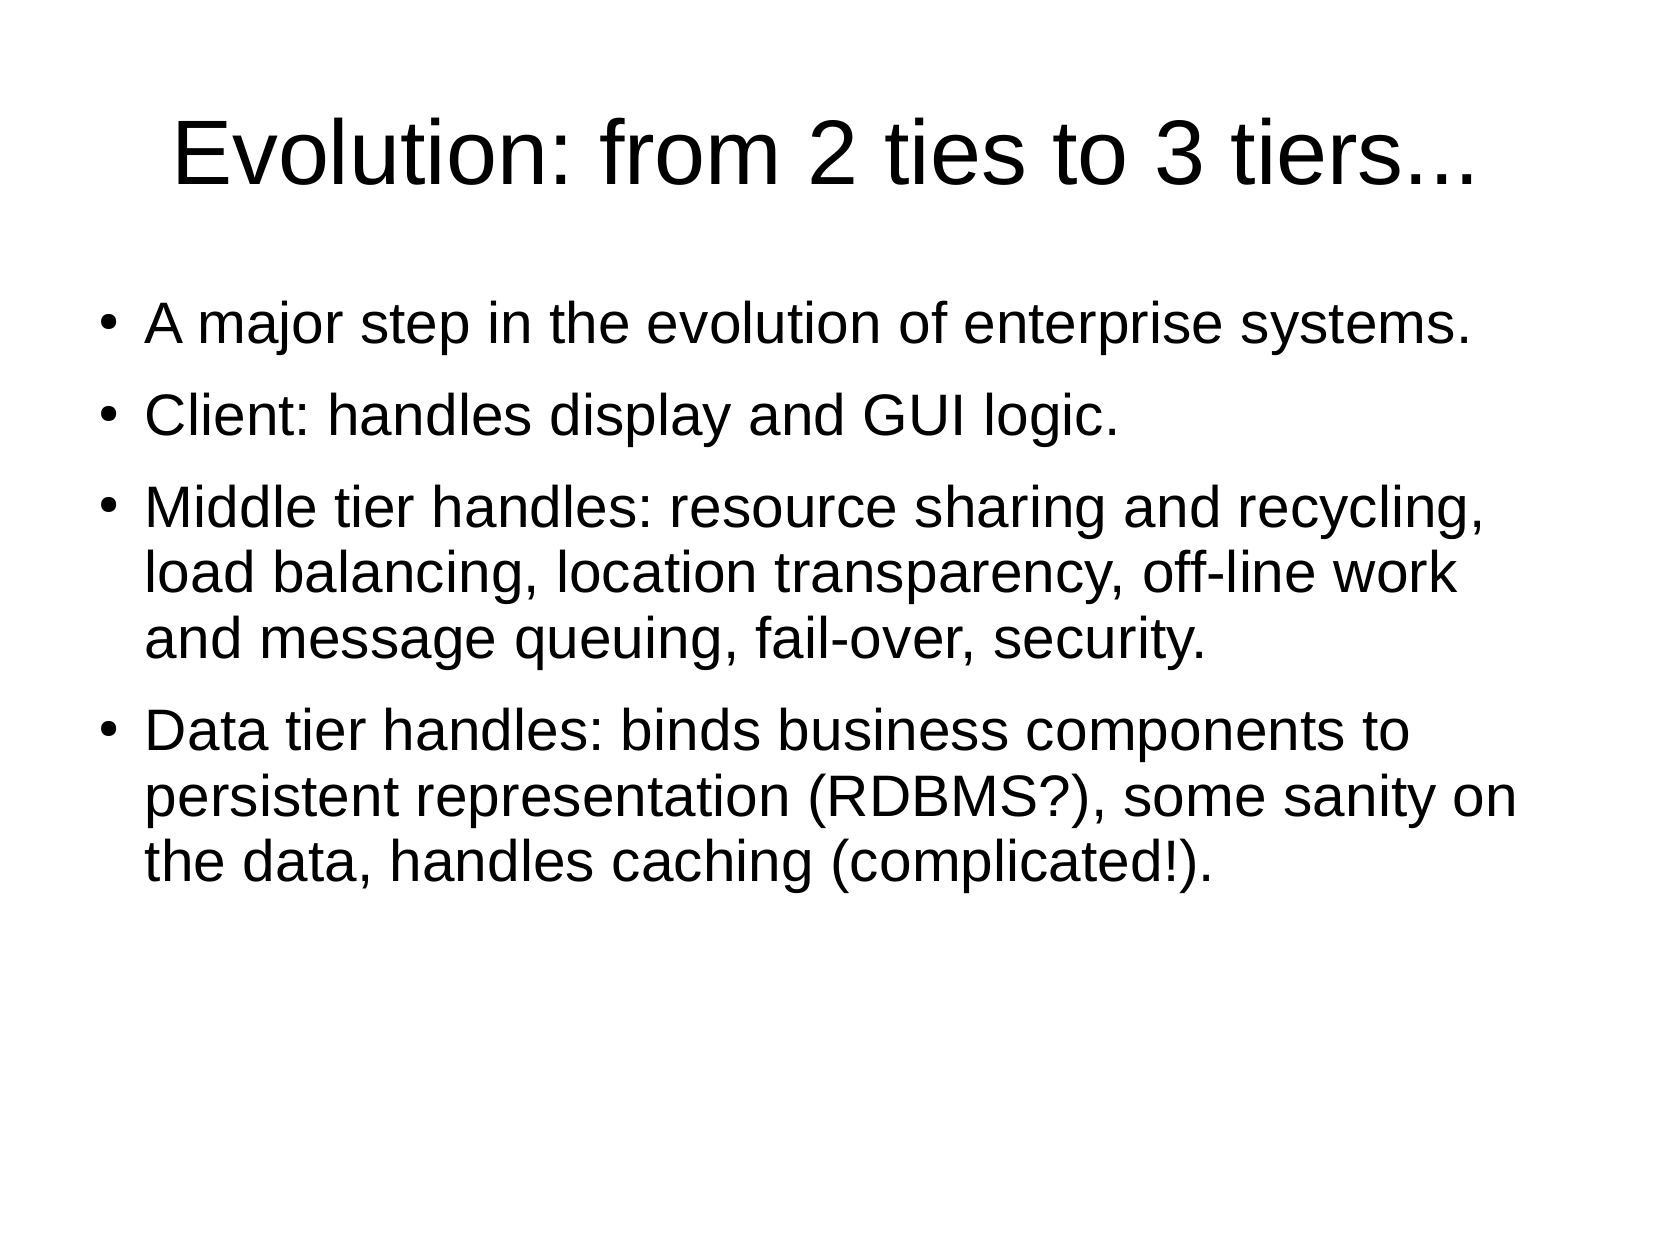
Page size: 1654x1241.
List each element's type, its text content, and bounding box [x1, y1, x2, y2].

list A major step in the evolution of enterprise systems. Client: handles display and GUI logic. Middle tier handles: resource sharing and recycling, load balancing, location transparency, off-line work and message queuing, fail-over, security. Data tier handles: binds business components to persistent representation (RDBMS?), some sanity on the data, handles caching (complicated!). [82, 290, 1538, 1010]
title Evolution: from 2 ties to 3 tiers... [82, 49, 1571, 257]
